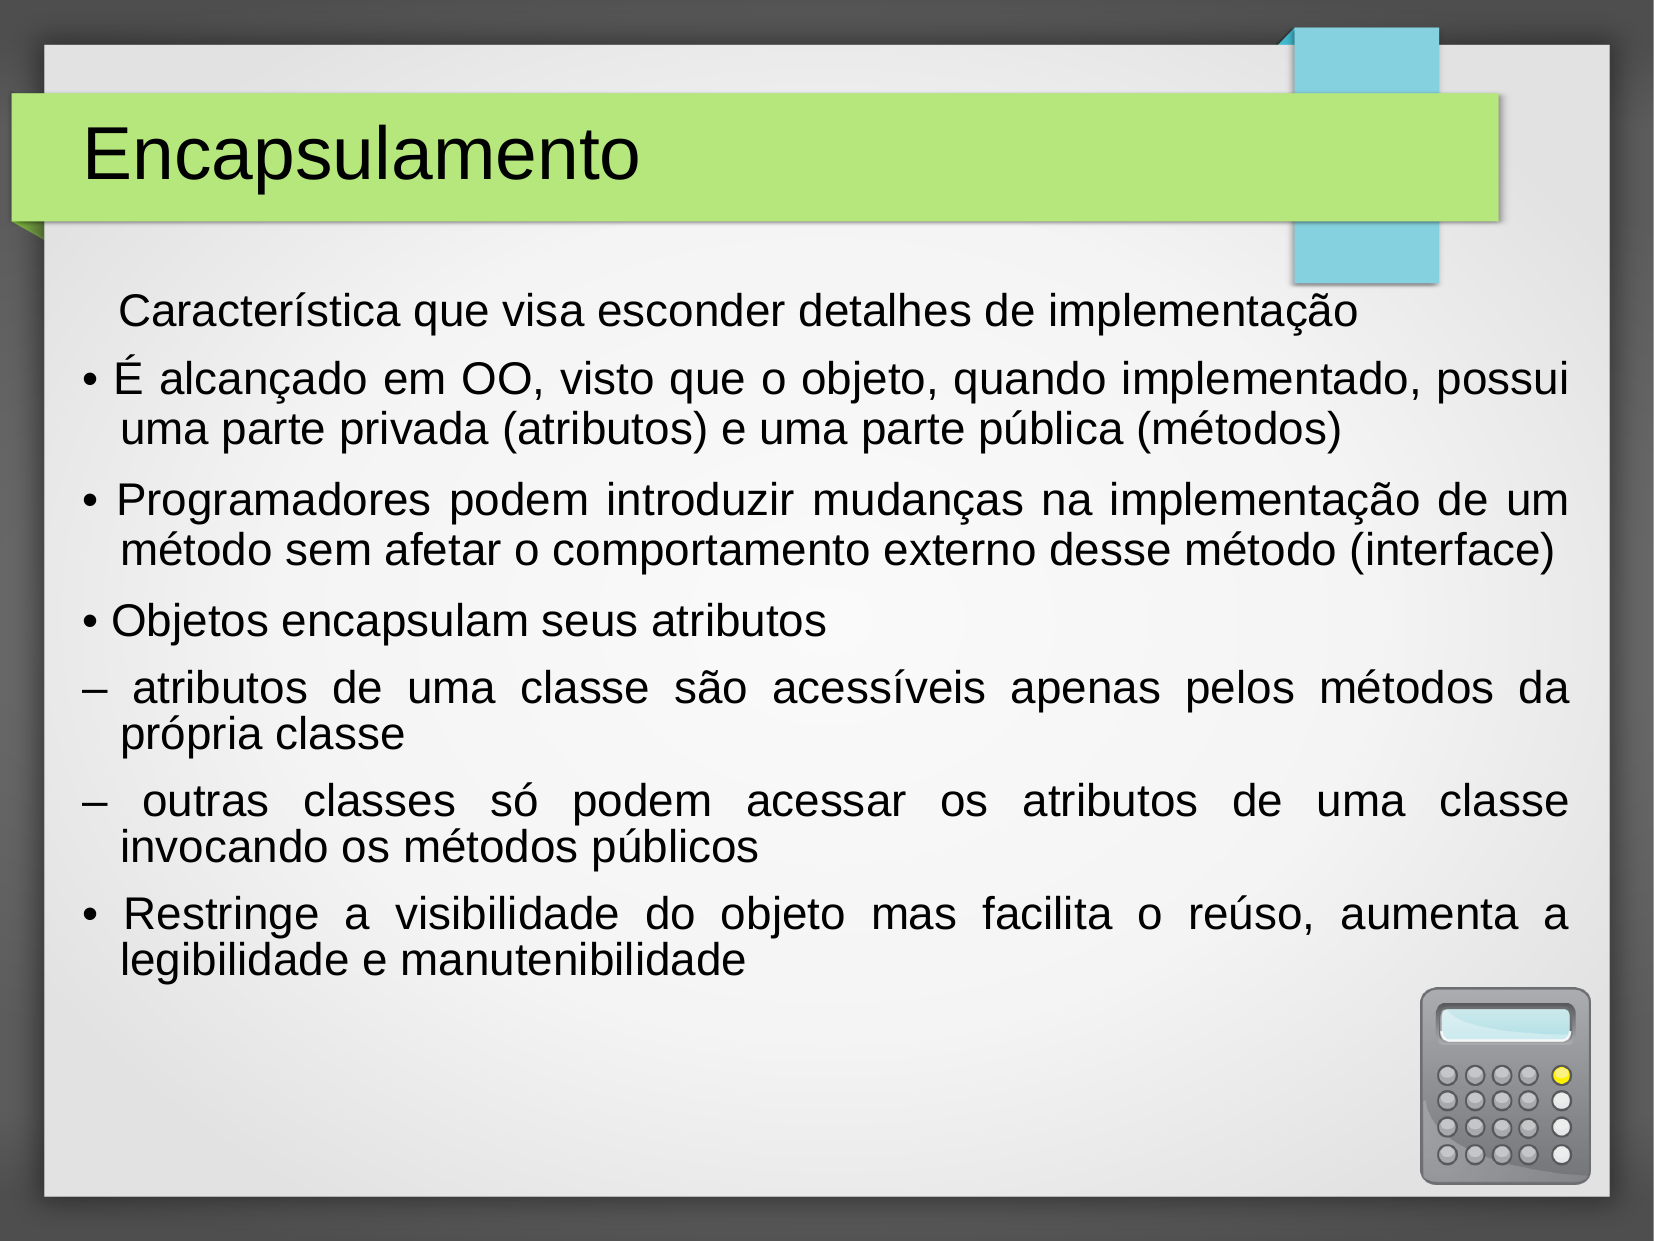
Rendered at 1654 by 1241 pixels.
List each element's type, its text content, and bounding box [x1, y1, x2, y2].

picture [0, 0, 1654, 1241]
title Encapsulamento [82, 94, 1264, 213]
list Característica que visa esconder detalhes de implementação • É alcançado em OO, visto que o objeto, quando implementado, possui uma parte privada (atributos) e uma parte pública (métodos)‏ • Programadores podem introduzir mudanças na implementação de um método sem afetar o comportamento externo desse método (interface)‏ • Objetos encapsulam seus atributos – atributos de uma classe são acessíveis apenas pelos métodos da própria classe – outras classes só podem acessar os atributos de uma classe invocando os métodos públicos • Restringe a visibilidade do objeto mas facilita o reúso, aumenta a legibilidade e manutenibilidade [82, 290, 1571, 1010]
